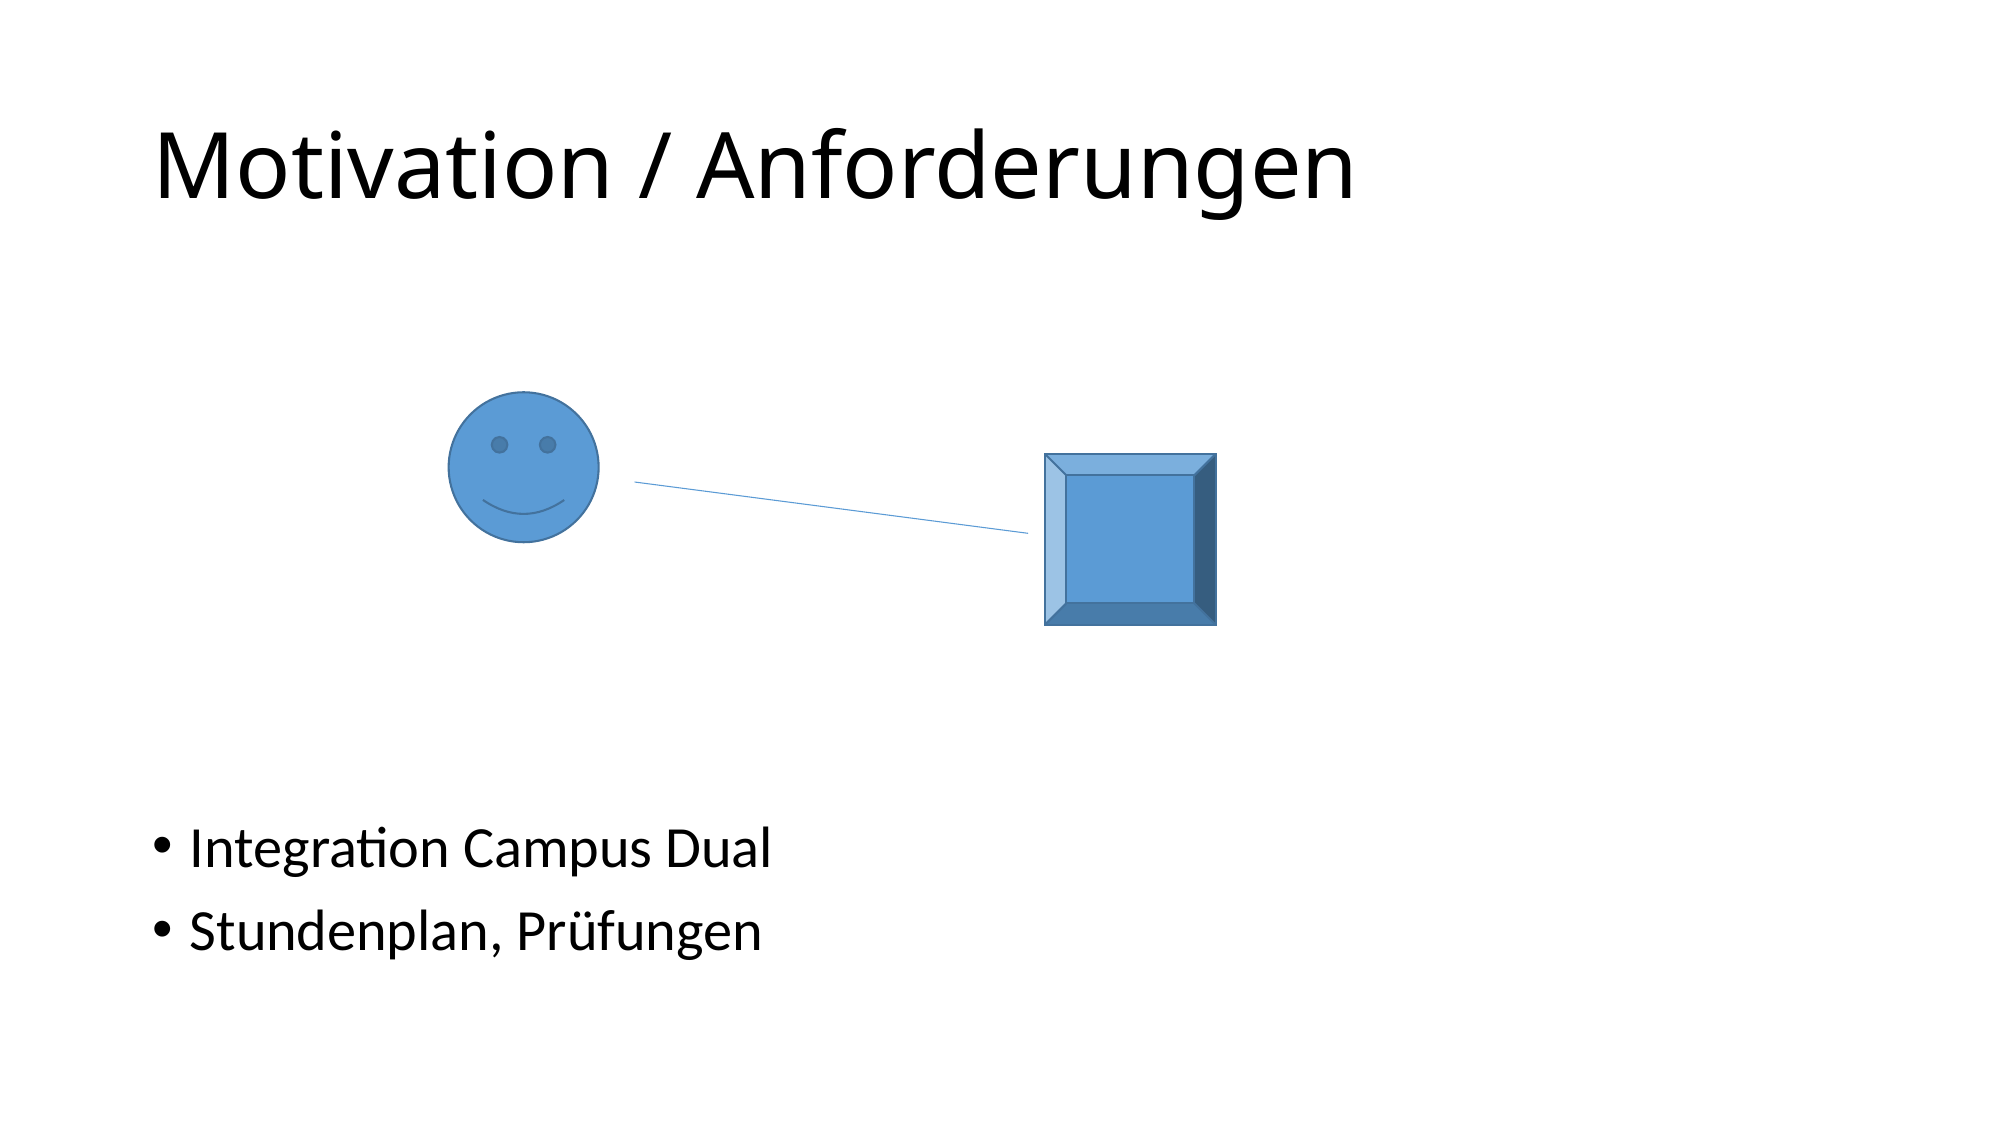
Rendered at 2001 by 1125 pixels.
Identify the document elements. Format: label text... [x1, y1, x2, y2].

text_box [1046, 453, 1216, 625]
list Integration Campus Dual Stundenplan, Prüfungen [137, 299, 1863, 1014]
text_box [448, 392, 599, 543]
title Motivation / Anforderungen [137, 59, 1863, 278]
